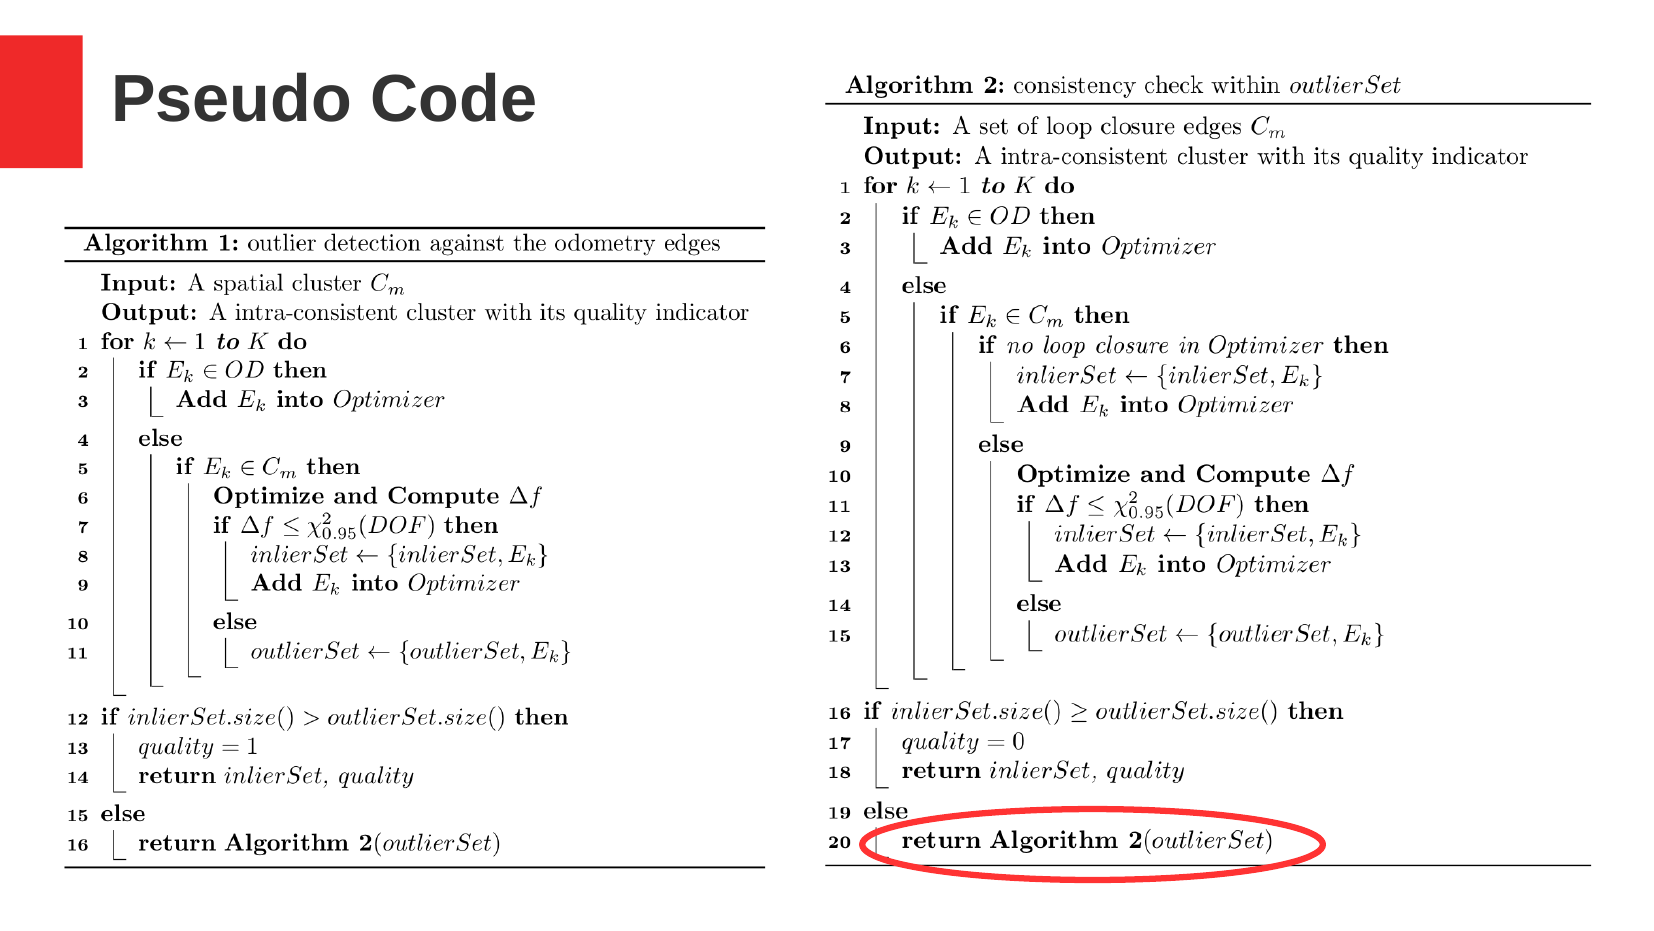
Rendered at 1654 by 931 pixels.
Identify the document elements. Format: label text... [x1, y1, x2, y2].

picture [52, 212, 766, 880]
text_box Pseudo Code [96, 46, 553, 142]
picture [809, 74, 1592, 886]
